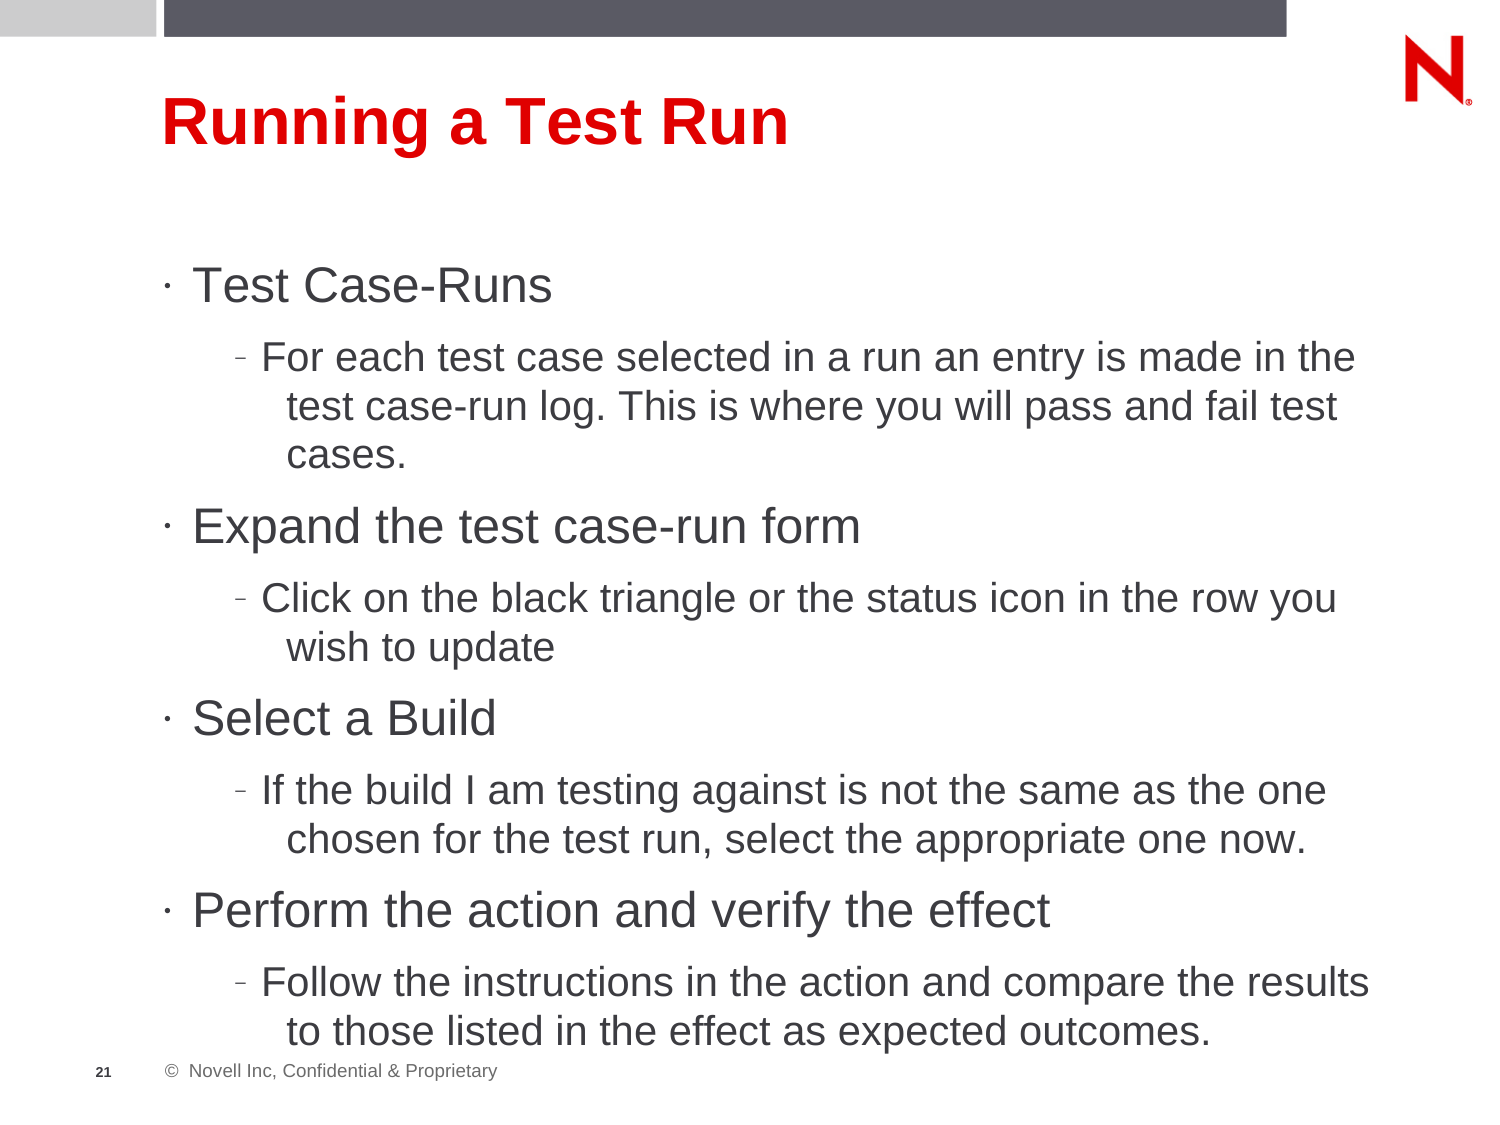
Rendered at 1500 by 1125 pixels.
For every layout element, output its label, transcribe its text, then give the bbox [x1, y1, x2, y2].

title Running a Test Run [161, 41, 1383, 205]
picture [1403, 32, 1473, 107]
list Test Case-Runs For each test case selected in a run an entry is made in the test case-run log. This is where you will pass and fail test cases. Expand the test case-run form Click on the black triangle or the status icon in the row you wish to update Select a Build If the build I am testing against is not the same as the one chosen for the test run, select the appropriate one now. Perform the action and verify the effect Follow the instructions in the action and compare the results to those listed in the effect as expected outcomes. [163, 254, 1404, 1029]
